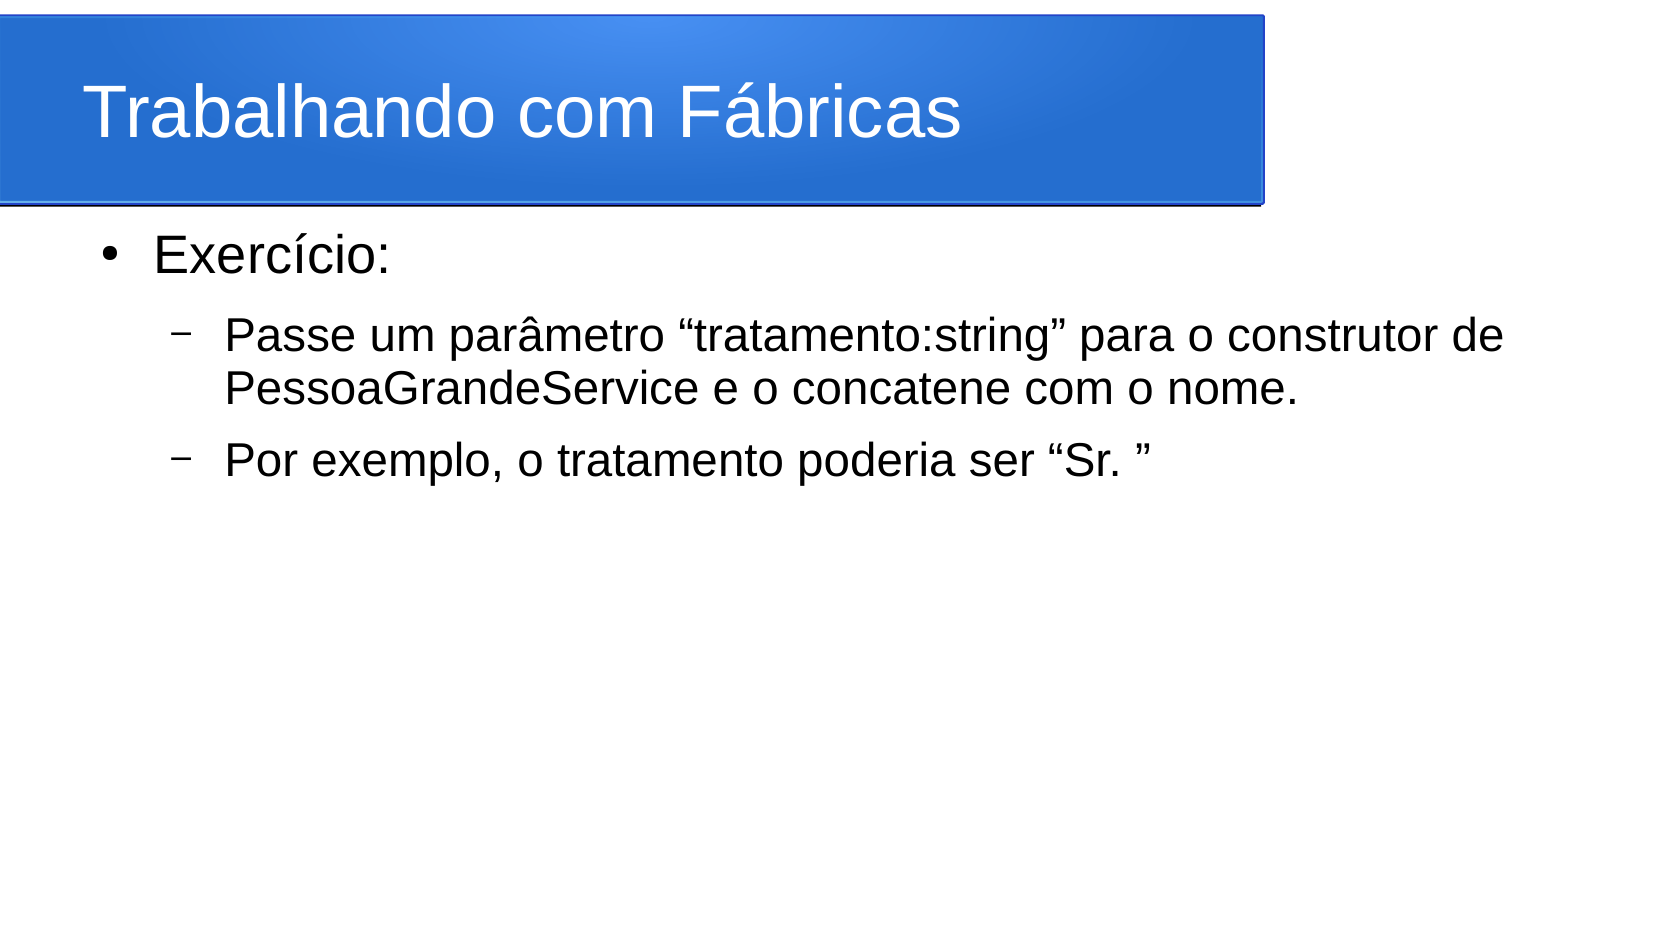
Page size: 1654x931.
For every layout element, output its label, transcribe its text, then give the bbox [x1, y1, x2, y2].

list Exercício: Passe um parâmetro “tratamento:string” para o construtor de PessoaGrandeService e o concatene com o nome. Por exemplo, o tratamento poderia ser “Sr. ” [82, 224, 1571, 764]
title Trabalhando com Fábricas [82, 35, 1235, 189]
